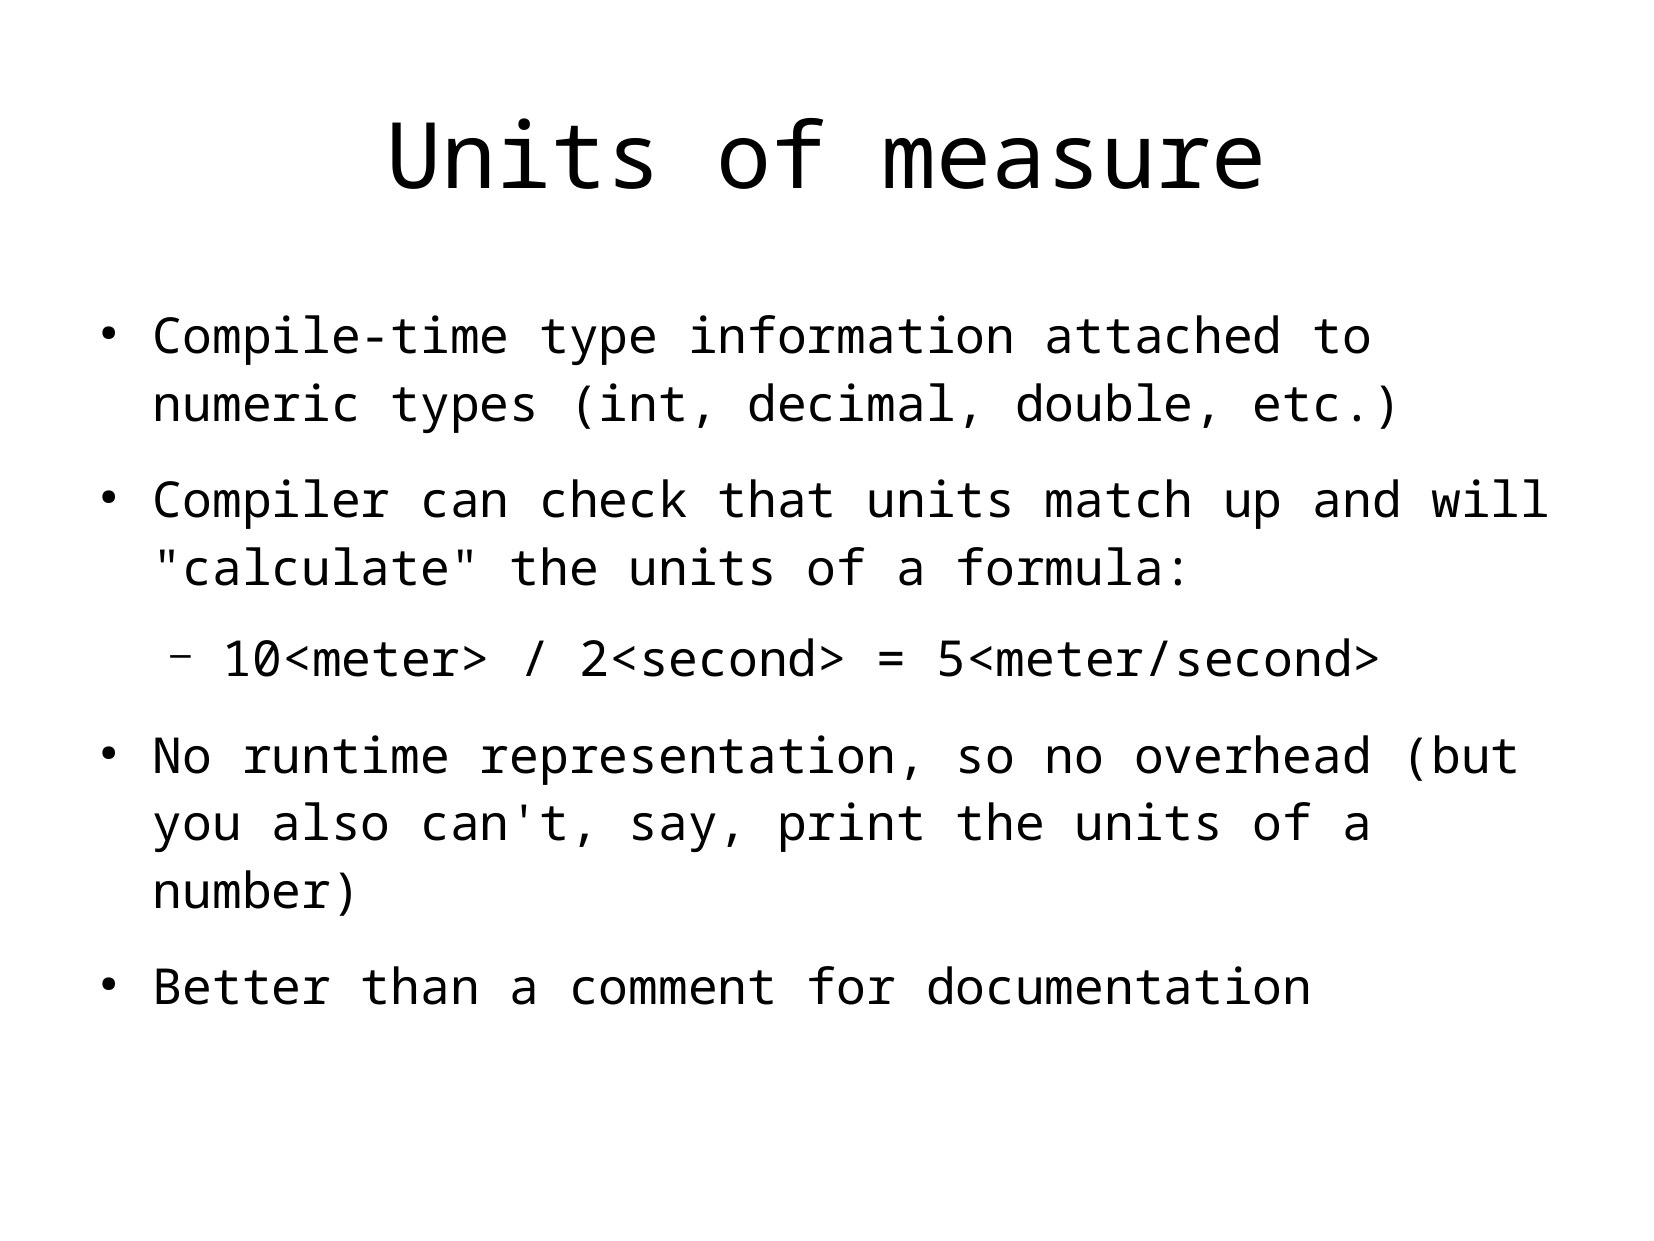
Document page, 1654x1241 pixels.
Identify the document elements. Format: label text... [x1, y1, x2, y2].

title Units of measure [82, 49, 1571, 257]
list Compile-time type information attached to numeric types (int, decimal, double, etc.) Compiler can check that units match up and will "calculate" the units of a formula: 10<meter> / 2<second> = 5<meter/second> No runtime representation, so no overhead (but you also can't, say, print the units of a number) Better than a comment for documentation [82, 300, 1571, 1021]
